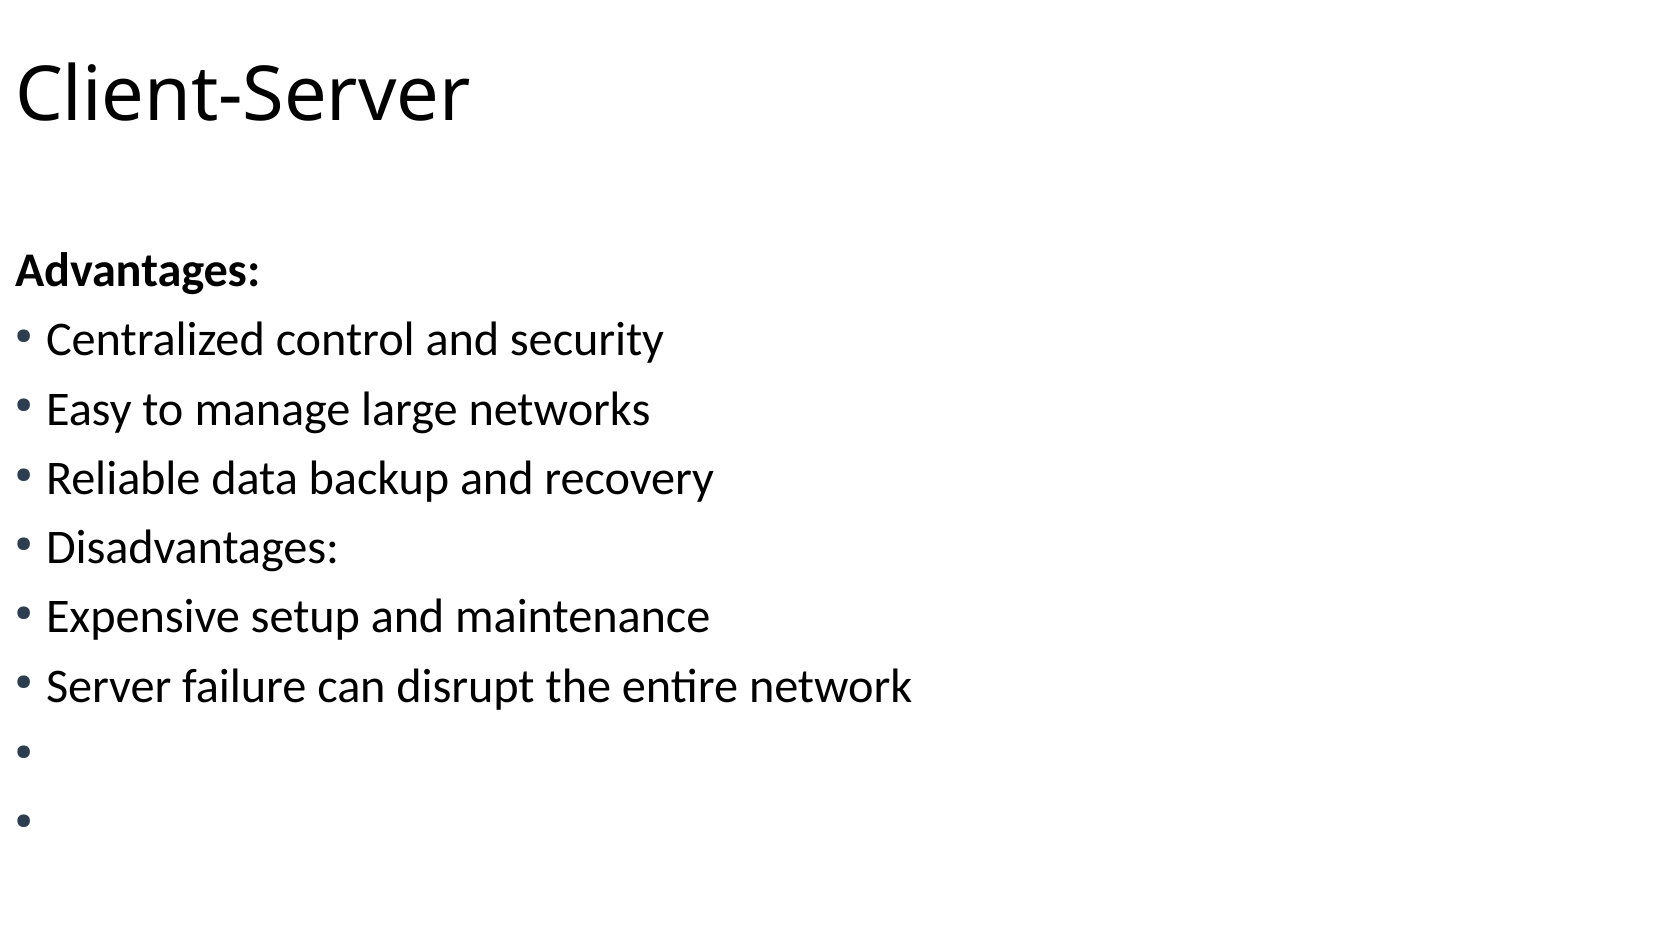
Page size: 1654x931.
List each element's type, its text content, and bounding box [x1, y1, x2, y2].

title Client-Server [0, 36, 1536, 155]
list Advantages: Centralized control and security Easy to manage large networks Reliable data backup and recovery Disadvantages: Expensive setup and maintenance Server failure can disrupt the entire network [0, 237, 1536, 858]
